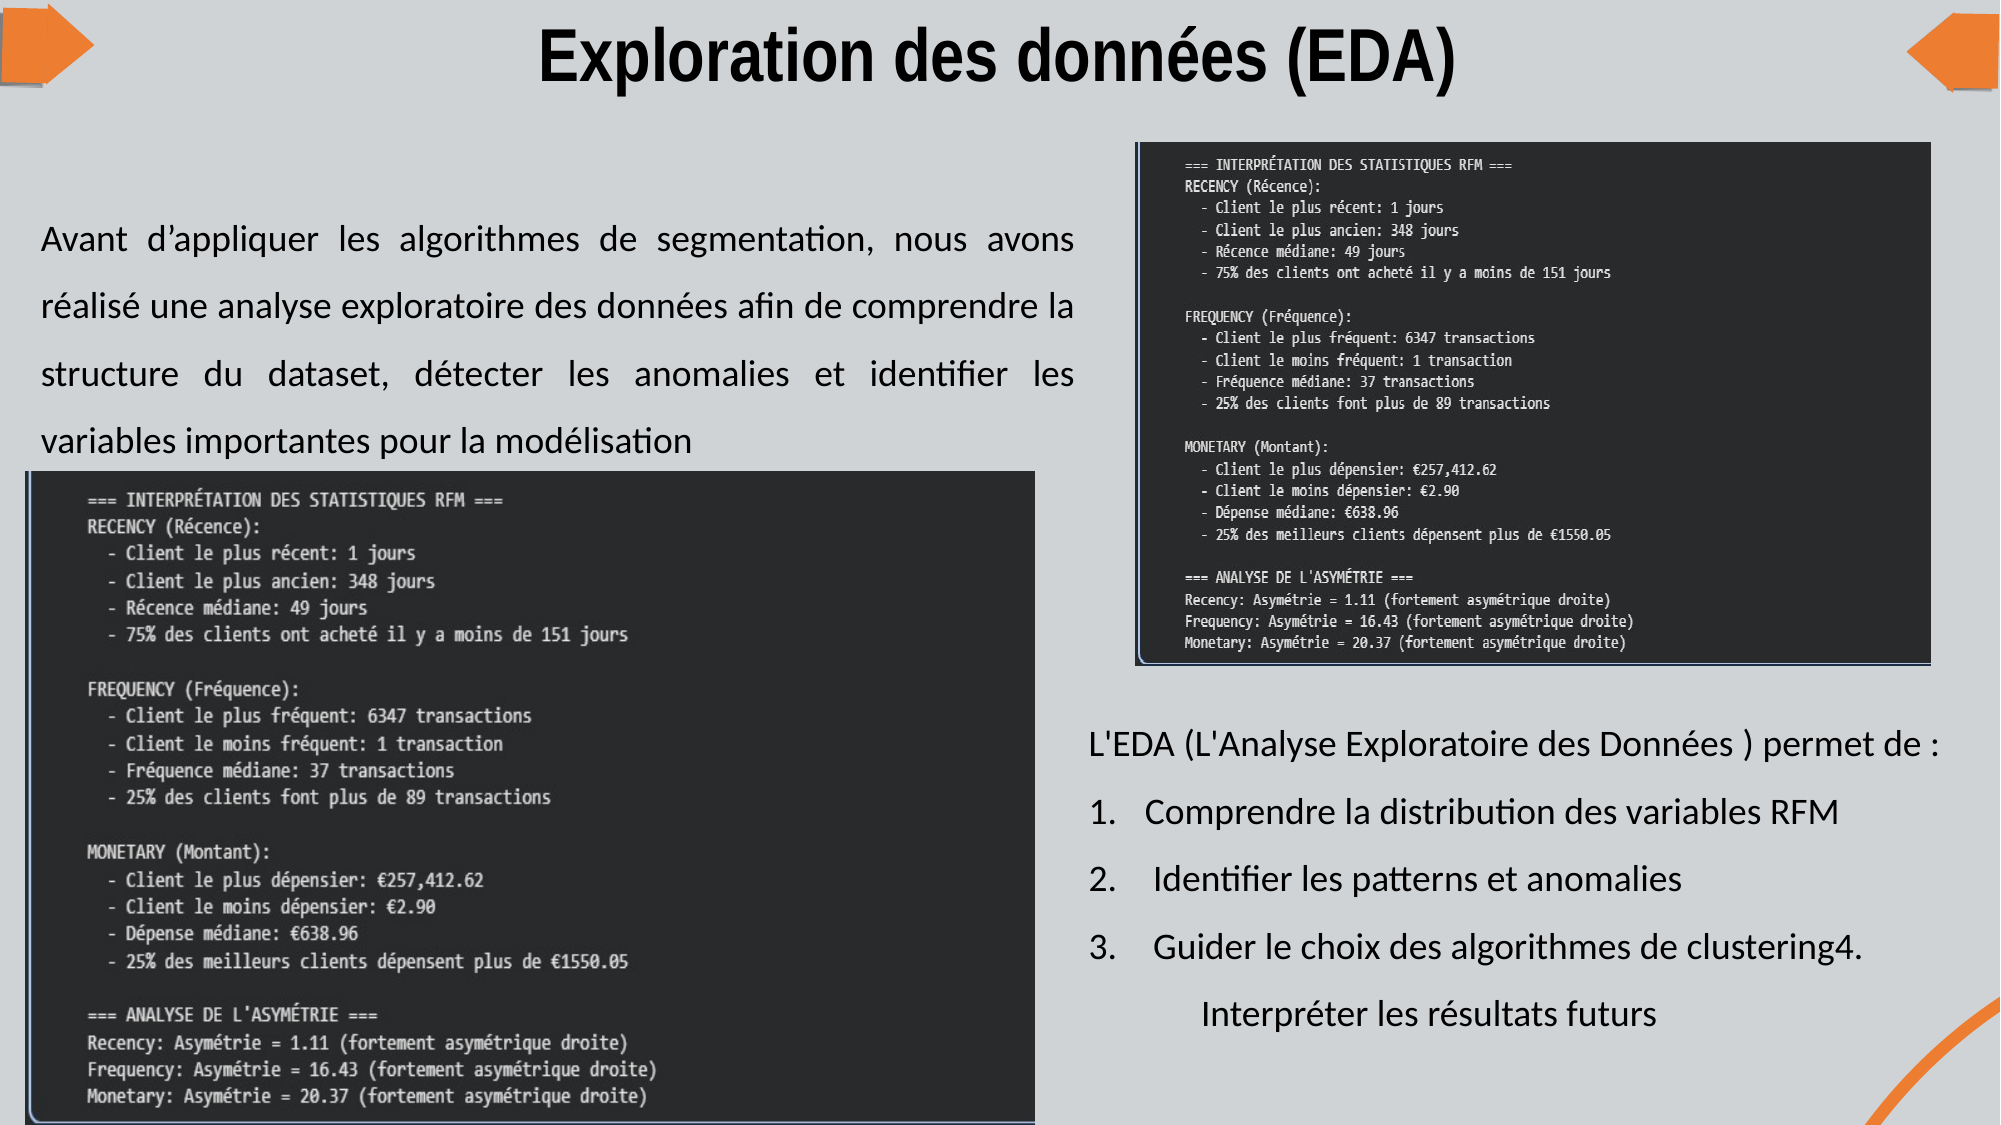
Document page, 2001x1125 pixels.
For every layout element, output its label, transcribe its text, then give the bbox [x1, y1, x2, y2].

text_box Exploration des données (EDA) [523, 0, 1574, 106]
text_box Avant d’appliquer les algorithmes de segmentation, nous avons réalisé une analyse exploratoire des données afin de comprendre la structure du dataset, détecter les anomalies et identifier les variables importantes pour la modélisation [25, 184, 1096, 465]
text_box L'EDA (L'Analyse Exploratoire des Données ) permet de : Comprendre la distribution des variables RFM Identifier les patterns et anomalies Guider le choix des algorithmes de clustering4. Interpréter les résultats futurs [1073, 689, 1975, 1039]
picture [1135, 142, 1931, 666]
text_box [2, 5, 93, 83]
text_box [1908, 14, 1999, 91]
picture [25, 471, 1035, 1125]
